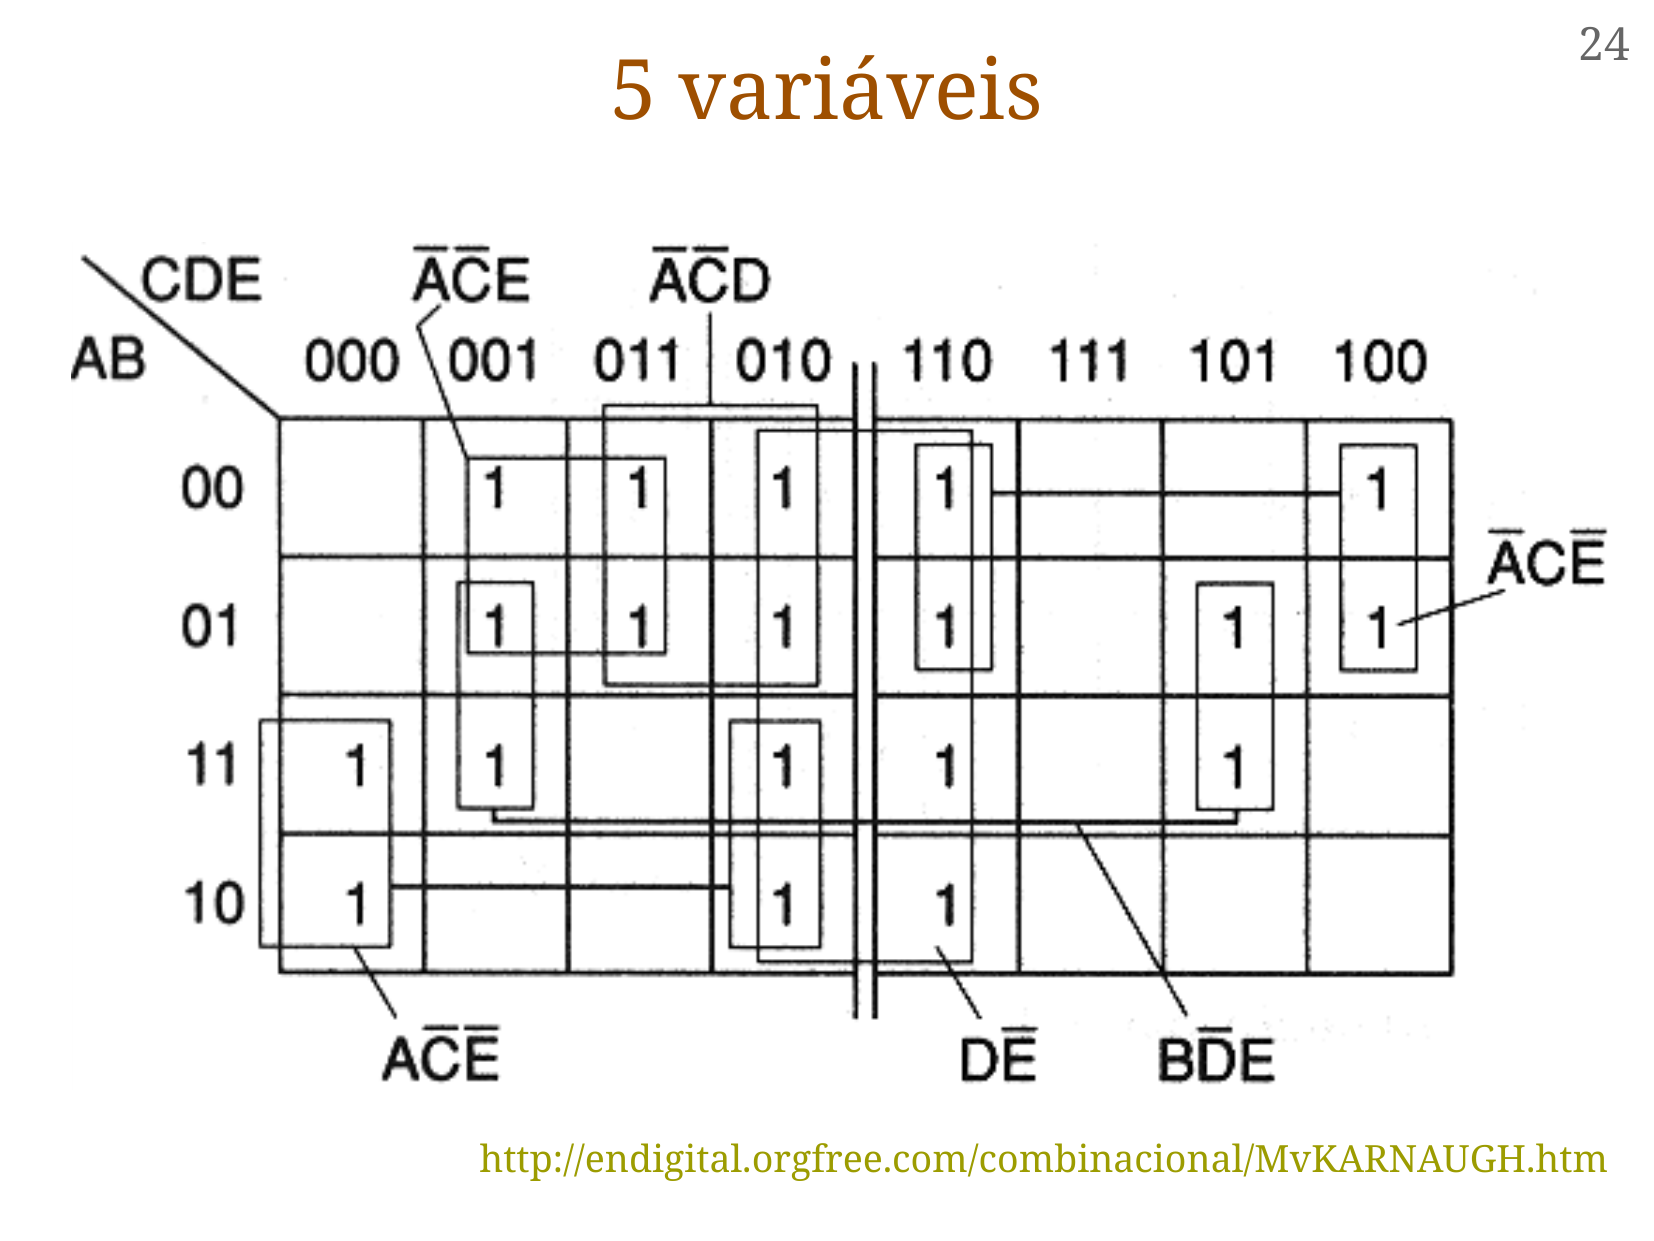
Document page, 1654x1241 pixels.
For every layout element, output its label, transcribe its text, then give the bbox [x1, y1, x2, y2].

picture [71, 242, 1613, 1090]
text_box http://endigital.orgfree.com/combinacional/MvKARNAUGH.htm [286, 1125, 1625, 1217]
title 5 variáveis [59, 29, 1595, 148]
